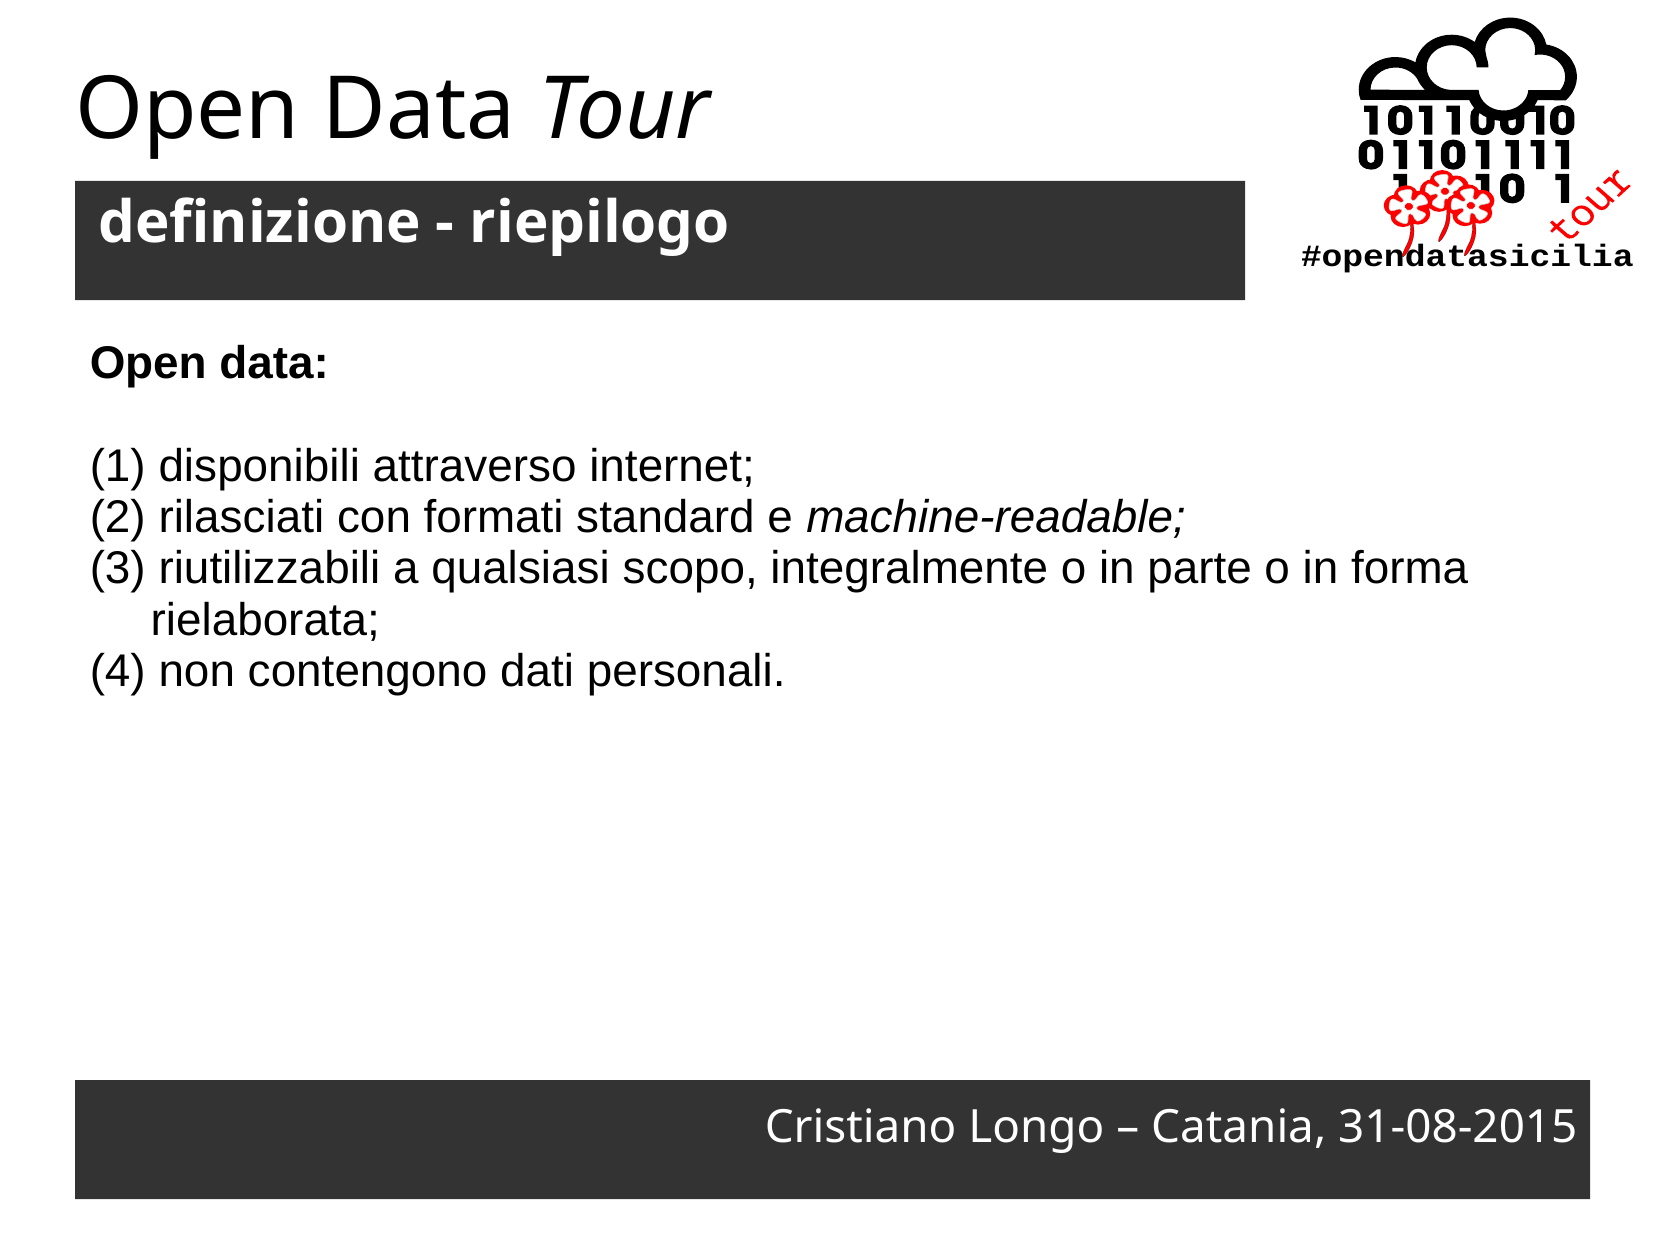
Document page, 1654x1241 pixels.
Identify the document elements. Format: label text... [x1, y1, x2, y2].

list Open Data Tour [75, 45, 1246, 165]
text_box Open data: disponibili attraverso internet; rilasciati con formati standard e machine-readable; riutilizzabili a qualsiasi scopo, integralmente o in parte o in forma rielaborata; non contengono dati personali. [75, 330, 1561, 704]
list definizione - riepilogo [75, 180, 1246, 301]
list Cristiano Longo – Catania, 31-08-2015 [75, 1080, 1591, 1200]
picture [1302, 17, 1633, 273]
